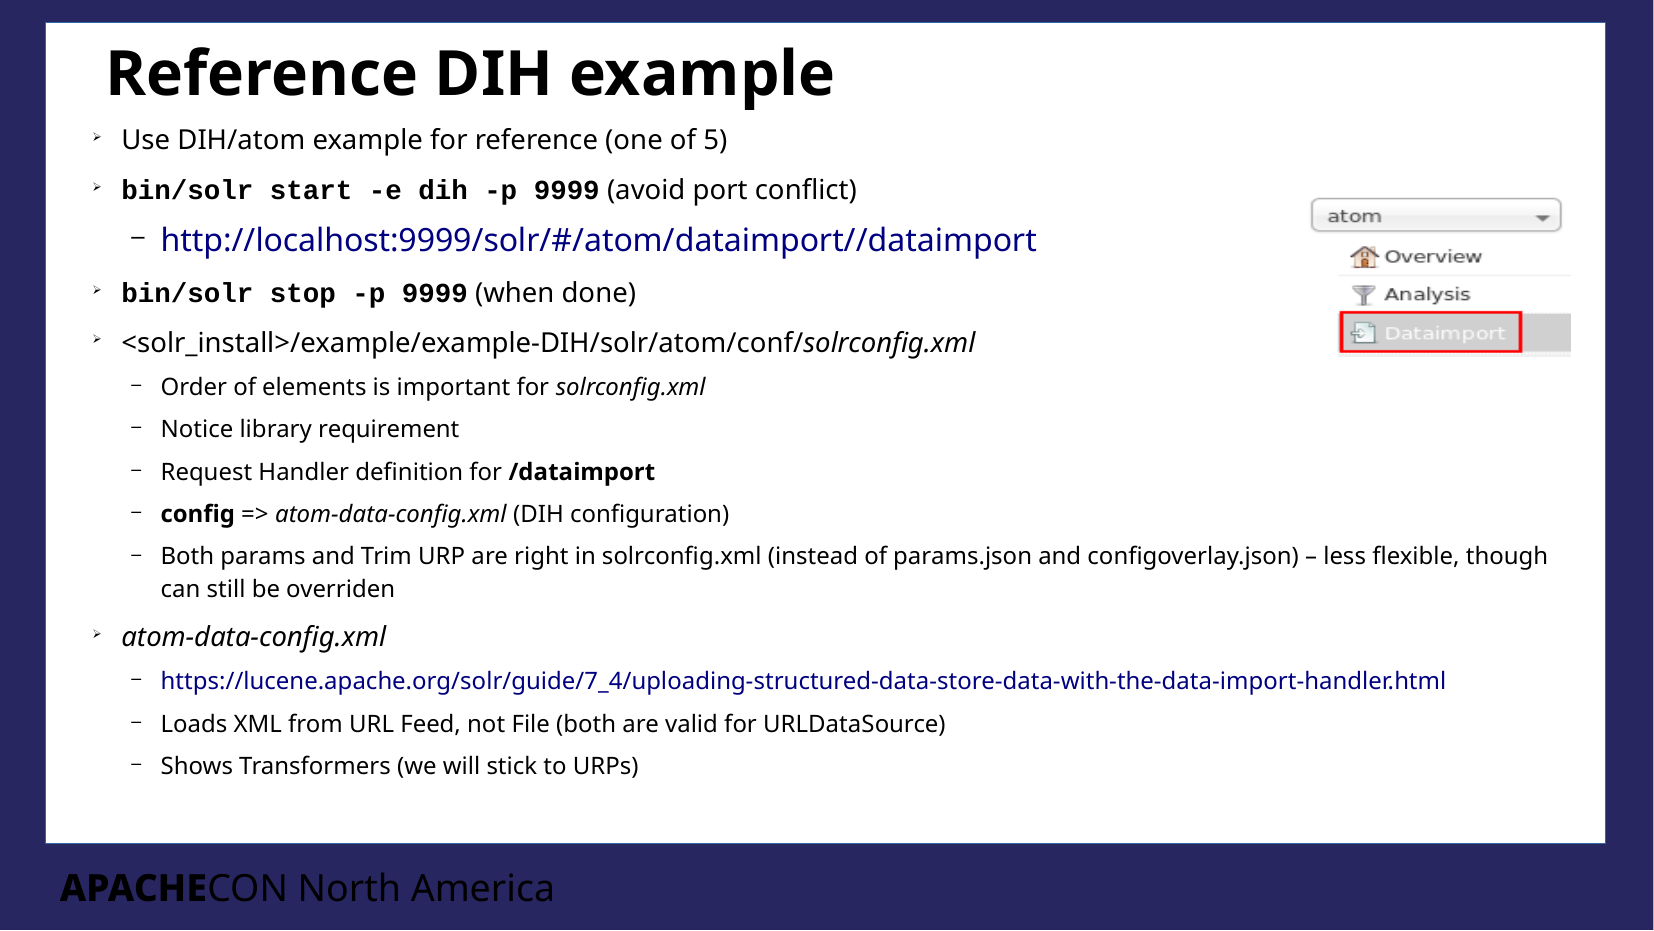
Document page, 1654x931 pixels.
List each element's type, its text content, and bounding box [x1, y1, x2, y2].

title Reference DIH example [105, 32, 1546, 110]
list Use DIH/atom example for reference (one of 5) bin/solr start -e dih -p 9999 (avoid port conflict) http://localhost:9999/solr/#/atom/dataimport//dataimport bin/solr stop -p 9999 (when done) <solr_install>/example/example-DIH/solr/atom/conf/solrconfig.xml Order of elements is important for solrconfig.xml Notice library requirement Request Handler definition for /dataimport config => atom-data-config.xml (DIH configuration) Both params and Trim URP are right in solrconfig.xml (instead of params.json and configoverlay.json) – less flexible, though can still be overriden atom-data-config.xml https://lucene.apache.org/solr/guide/7_4/uploading-structured-data-store-data-with-the-data-import-handler.html Loads XML from URL Feed, not File (both are valid for URLDataSource) Shows Transformers (we will stick to URPs) [82, 120, 1571, 796]
picture [1299, 190, 1571, 357]
